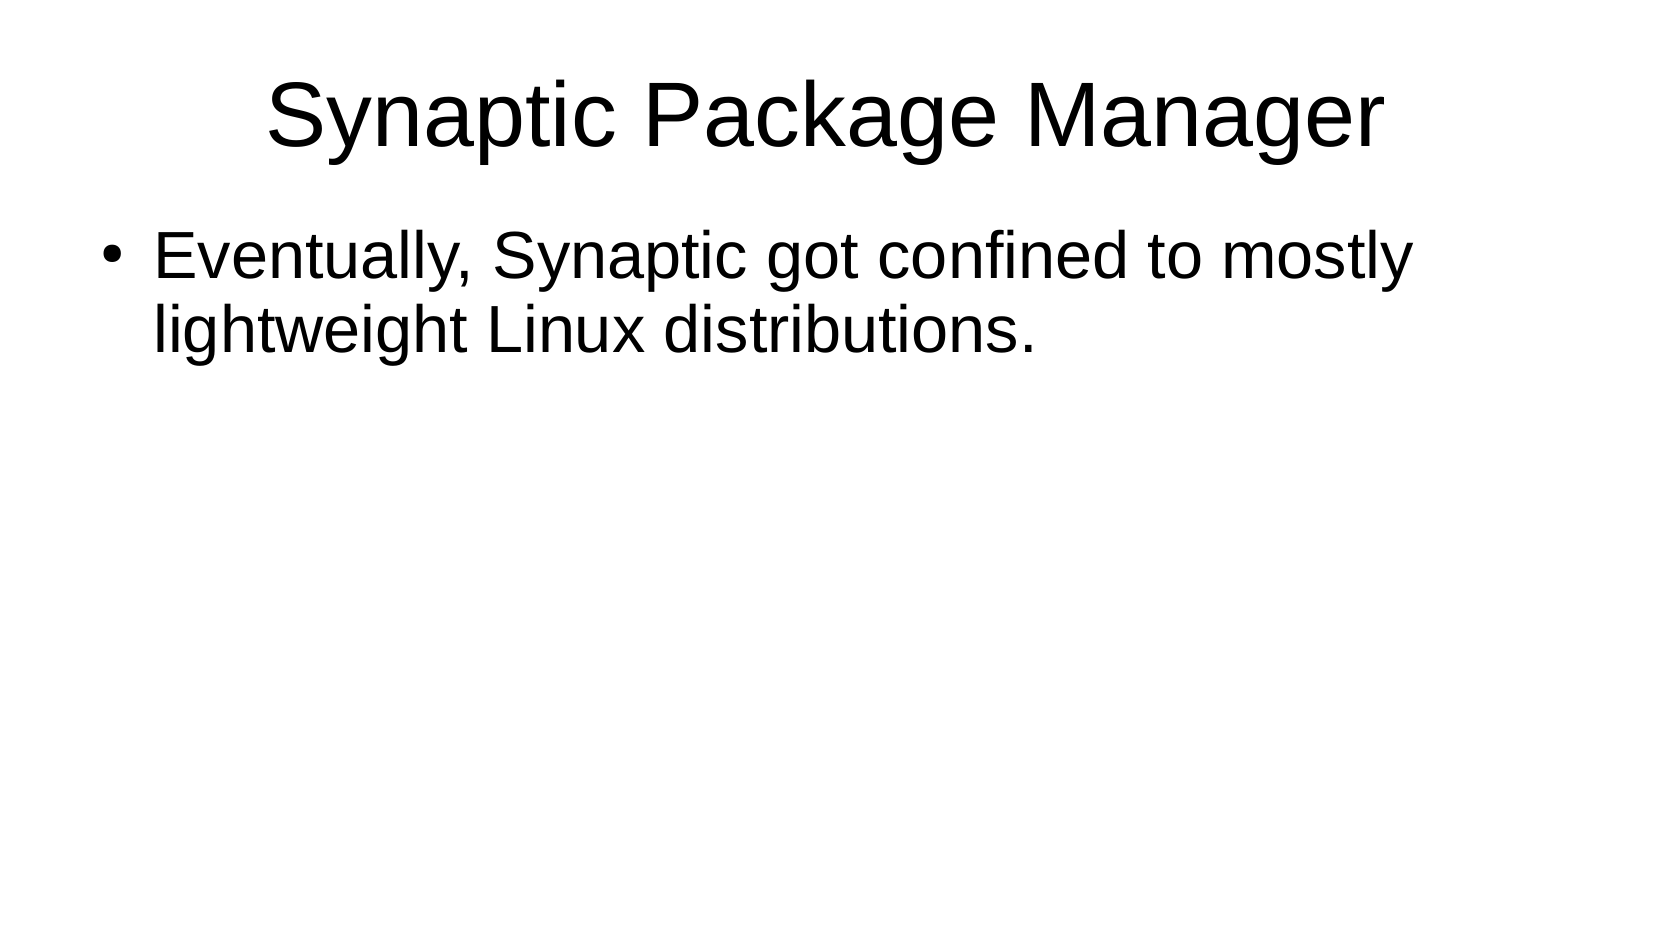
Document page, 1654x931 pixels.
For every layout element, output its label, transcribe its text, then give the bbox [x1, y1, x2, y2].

list Eventually, Synaptic got confined to mostly lightweight Linux distributions. [82, 217, 1571, 758]
title Synaptic Package Manager [82, 37, 1571, 193]
